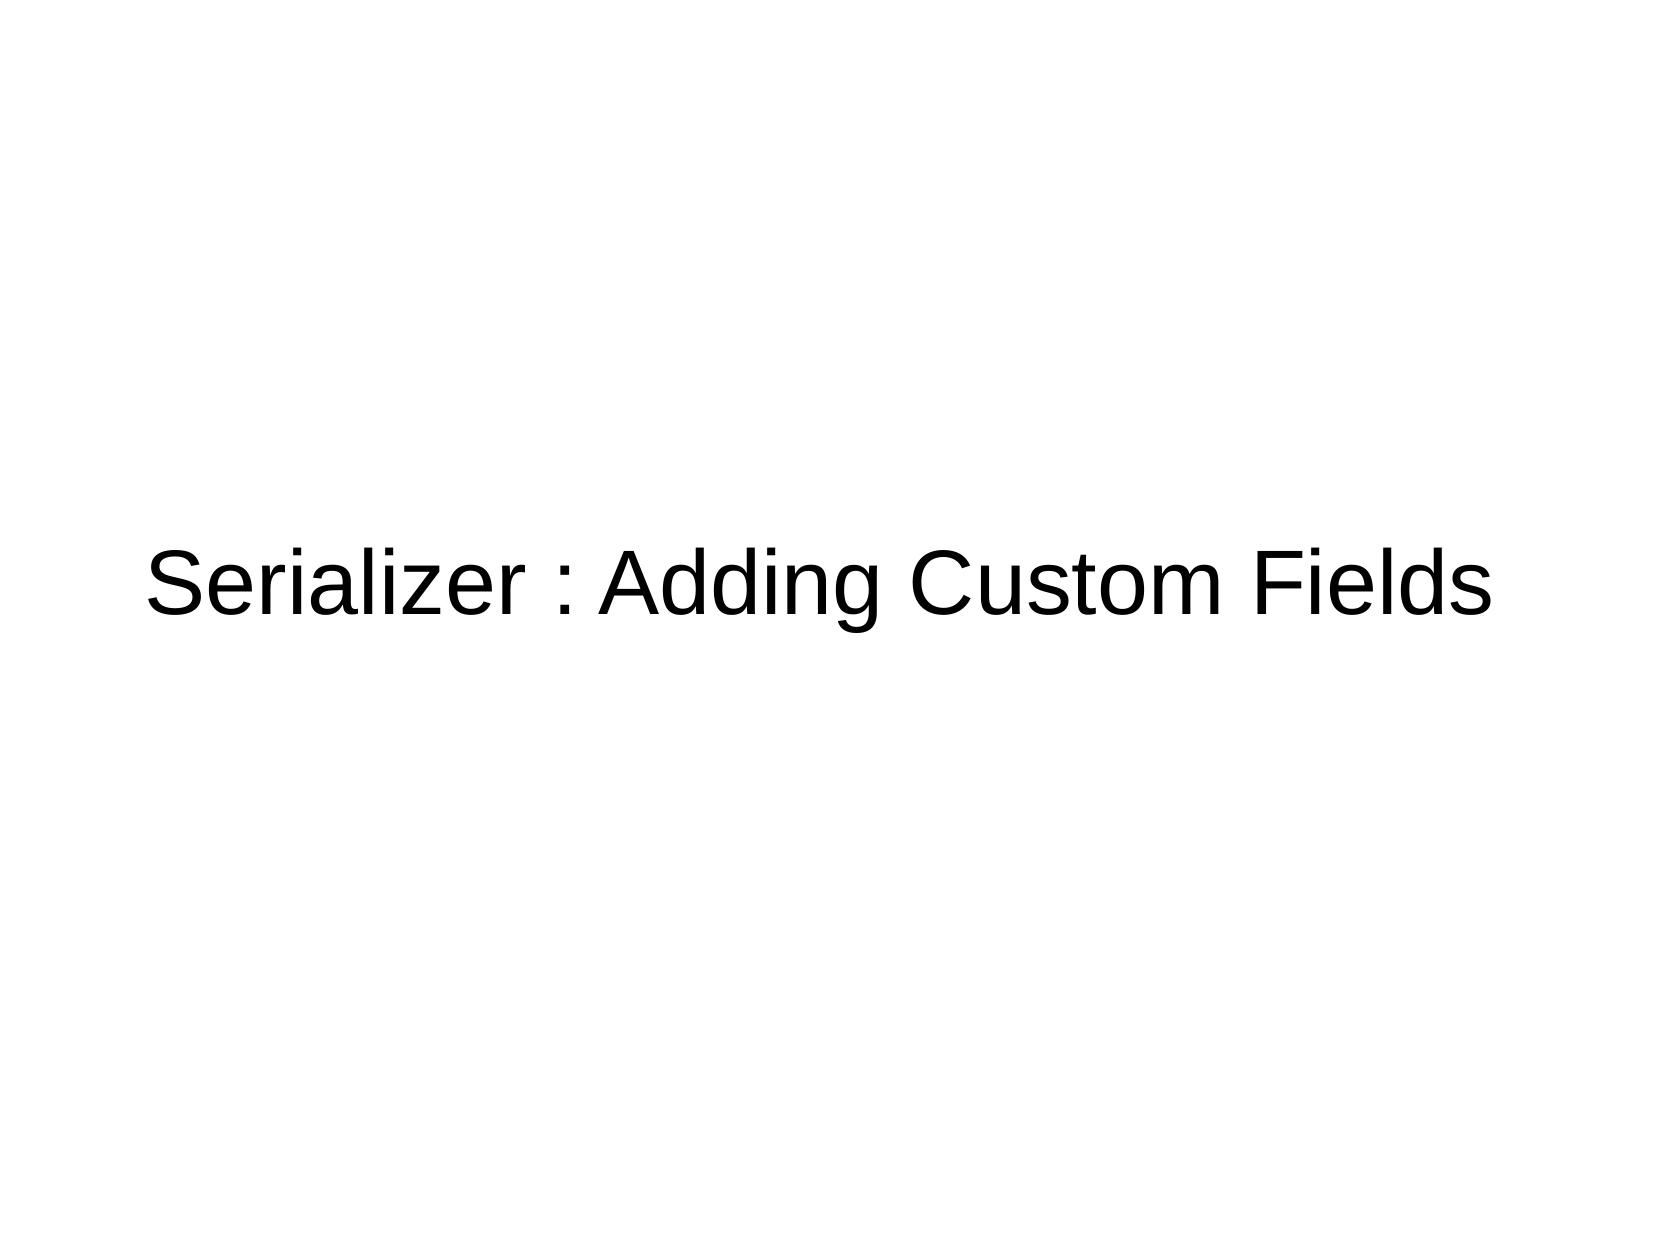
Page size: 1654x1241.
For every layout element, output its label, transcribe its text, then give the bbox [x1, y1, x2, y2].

title Serializer : Adding Custom Fields [76, 486, 1565, 680]
